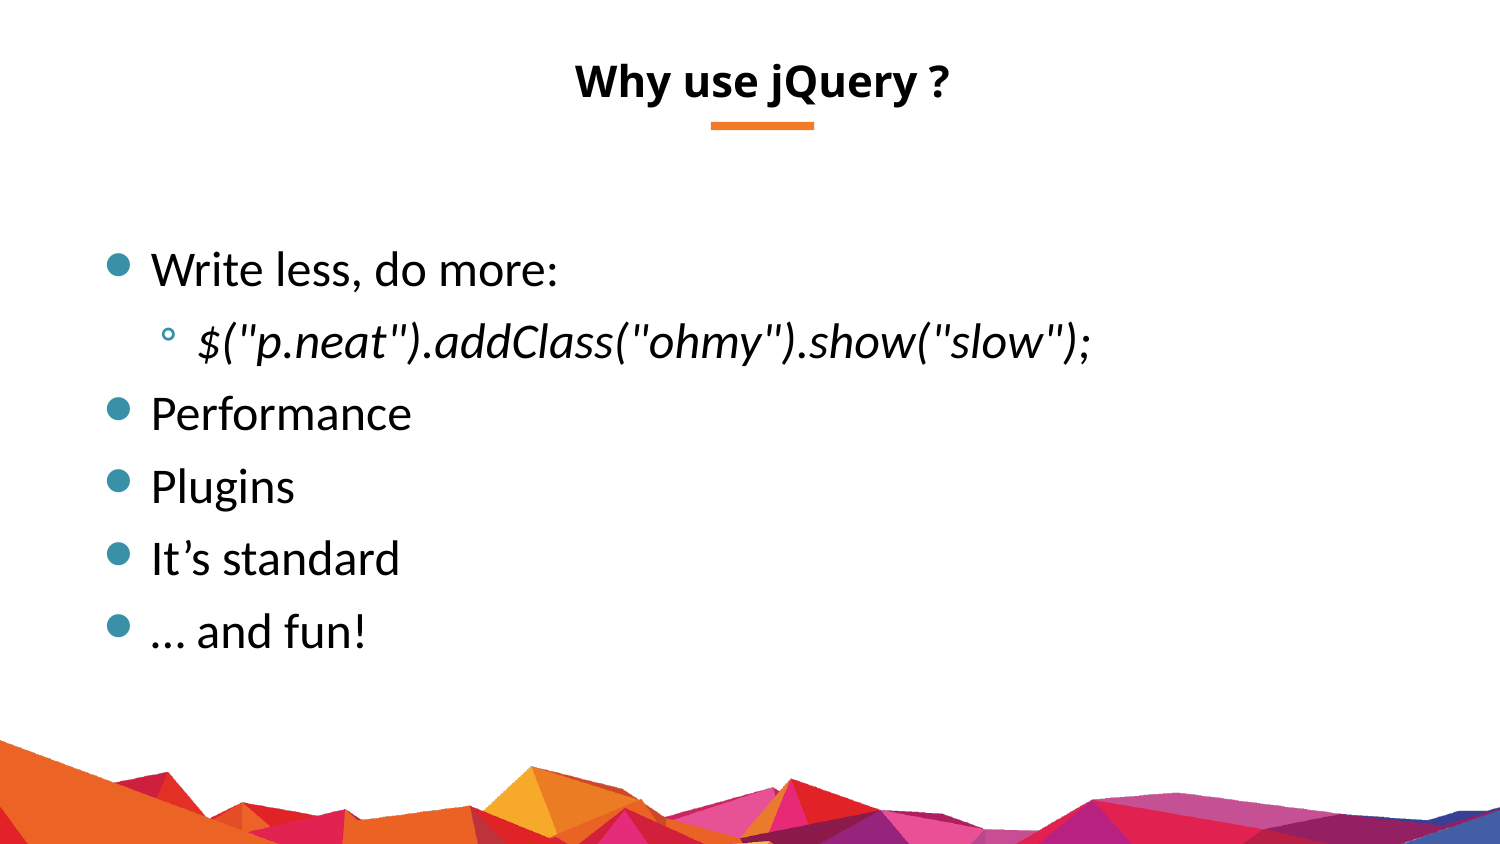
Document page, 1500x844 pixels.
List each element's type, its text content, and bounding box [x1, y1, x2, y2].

title Why use jQuery ? [94, 39, 1431, 110]
picture [0, 740, 1500, 844]
text_box Write less, do more: $("p.neat").addClass("ohmy").show("slow"); Performance Plugins It’s standard … and fun! [75, 139, 1426, 756]
